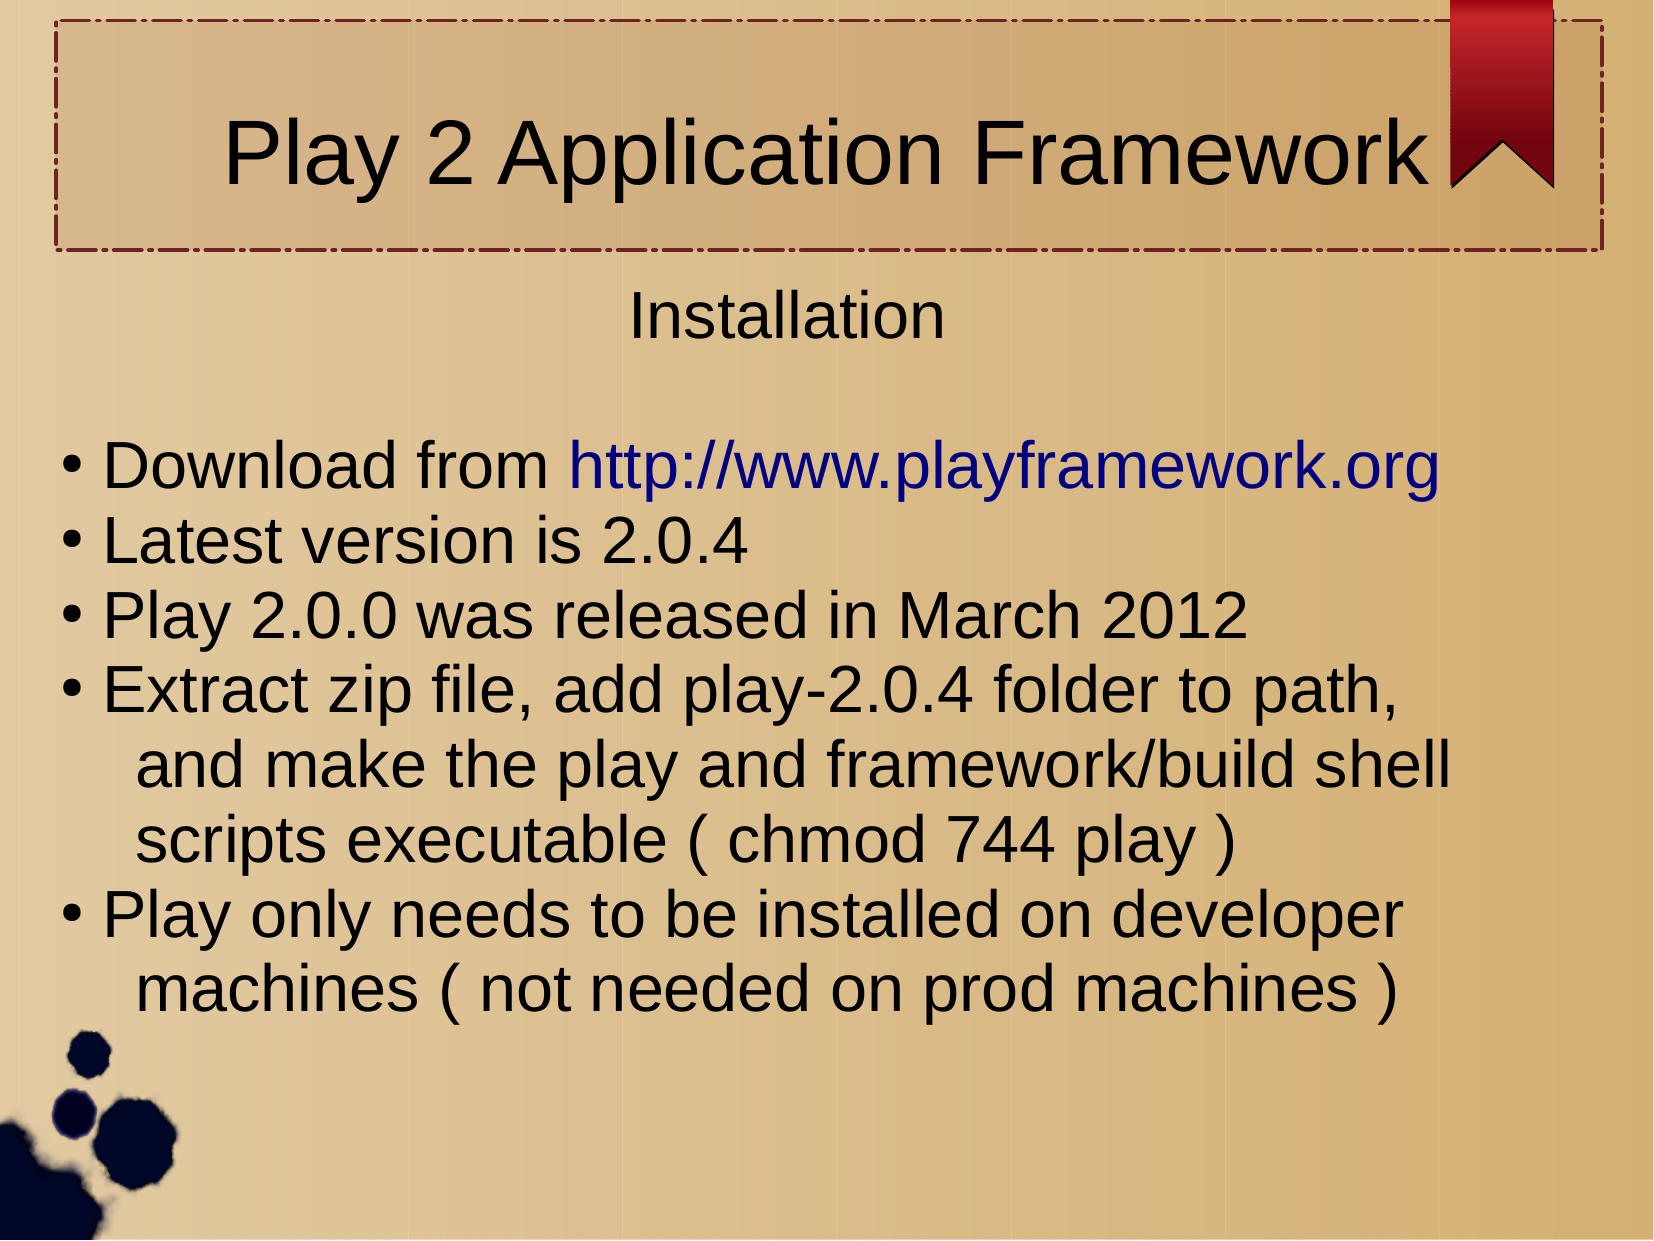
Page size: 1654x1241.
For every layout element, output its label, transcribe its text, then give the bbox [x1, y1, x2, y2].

title Play 2 Application Framework [82, 49, 1571, 257]
subtitle Installation Download from http://www.playframework.org Latest version is 2.0.4 Play 2.0.0 was released in March 2012 Extract zip file, add play-2.0.4 folder to path, and make the play and framework/build shell scripts executable ( chmod 744 play ) Play only needs to be installed on developer machines ( not needed on prod machines ) [60, 279, 1516, 1100]
